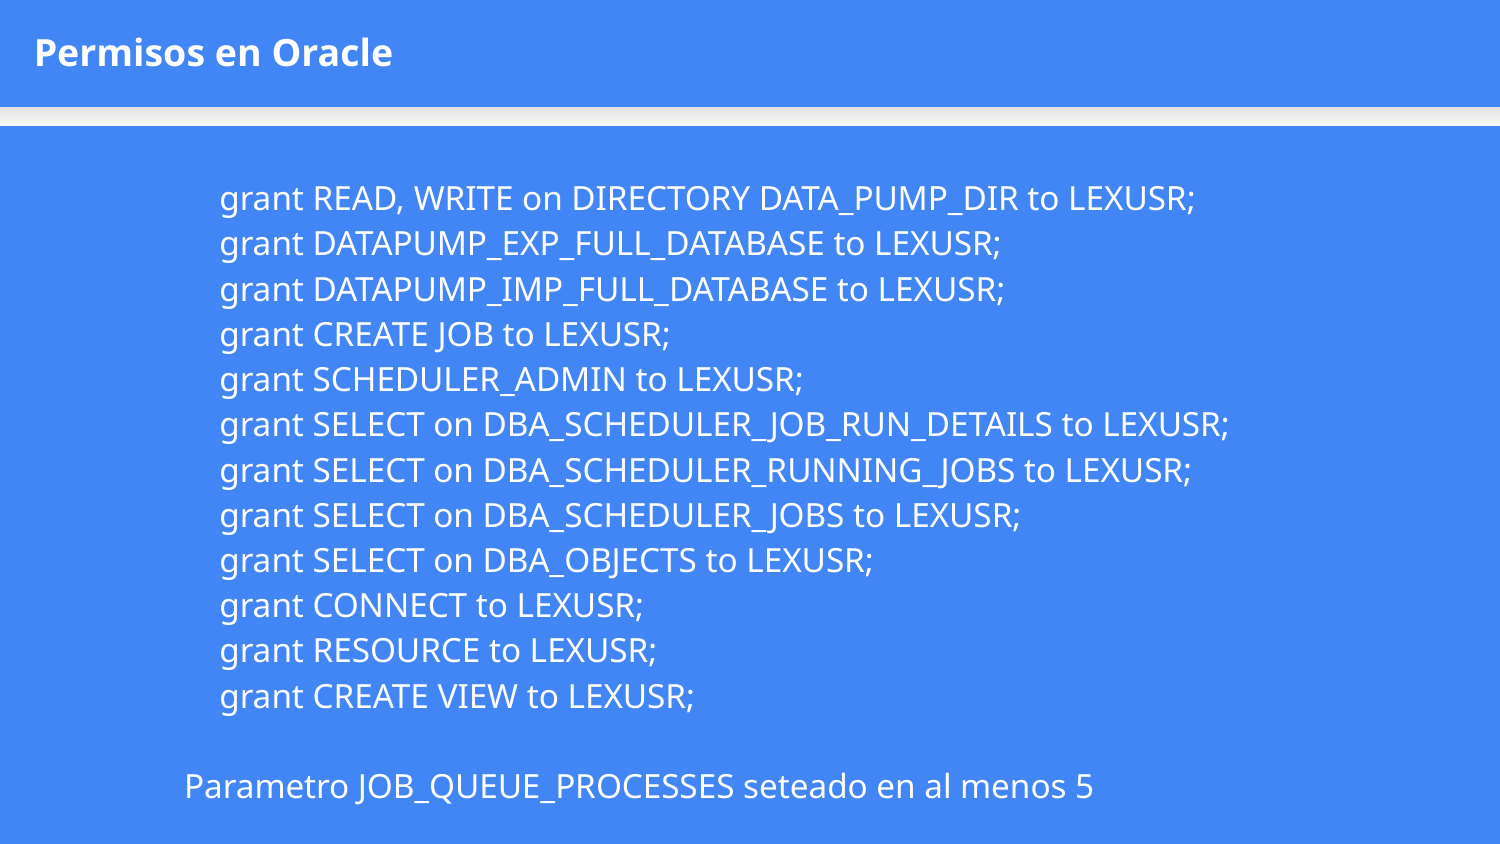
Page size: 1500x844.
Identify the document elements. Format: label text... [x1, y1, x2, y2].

text_box grant READ, WRITE on DIRECTORY DATA_PUMP_DIR to LEXUSR; grant DATAPUMP_EXP_FULL_DATABASE to LEXUSR; grant DATAPUMP_IMP_FULL_DATABASE to LEXUSR; grant CREATE JOB to LEXUSR; grant SCHEDULER_ADMIN to LEXUSR; grant SELECT on DBA_SCHEDULER_JOB_RUN_DETAILS to LEXUSR; grant SELECT on DBA_SCHEDULER_RUNNING_JOBS to LEXUSR; grant SELECT on DBA_SCHEDULER_JOBS to LEXUSR; grant SELECT on DBA_OBJECTS to LEXUSR; grant CONNECT to LEXUSR; grant RESOURCE to LEXUSR; grant CREATE VIEW to LEXUSR; Parametro JOB_QUEUE_PROCESSES seteado en al menos 5 show parameter JOB_QUEUE_PROCESSES [169, 167, 1315, 844]
title Permisos en Oracle [33, 2, 1482, 102]
